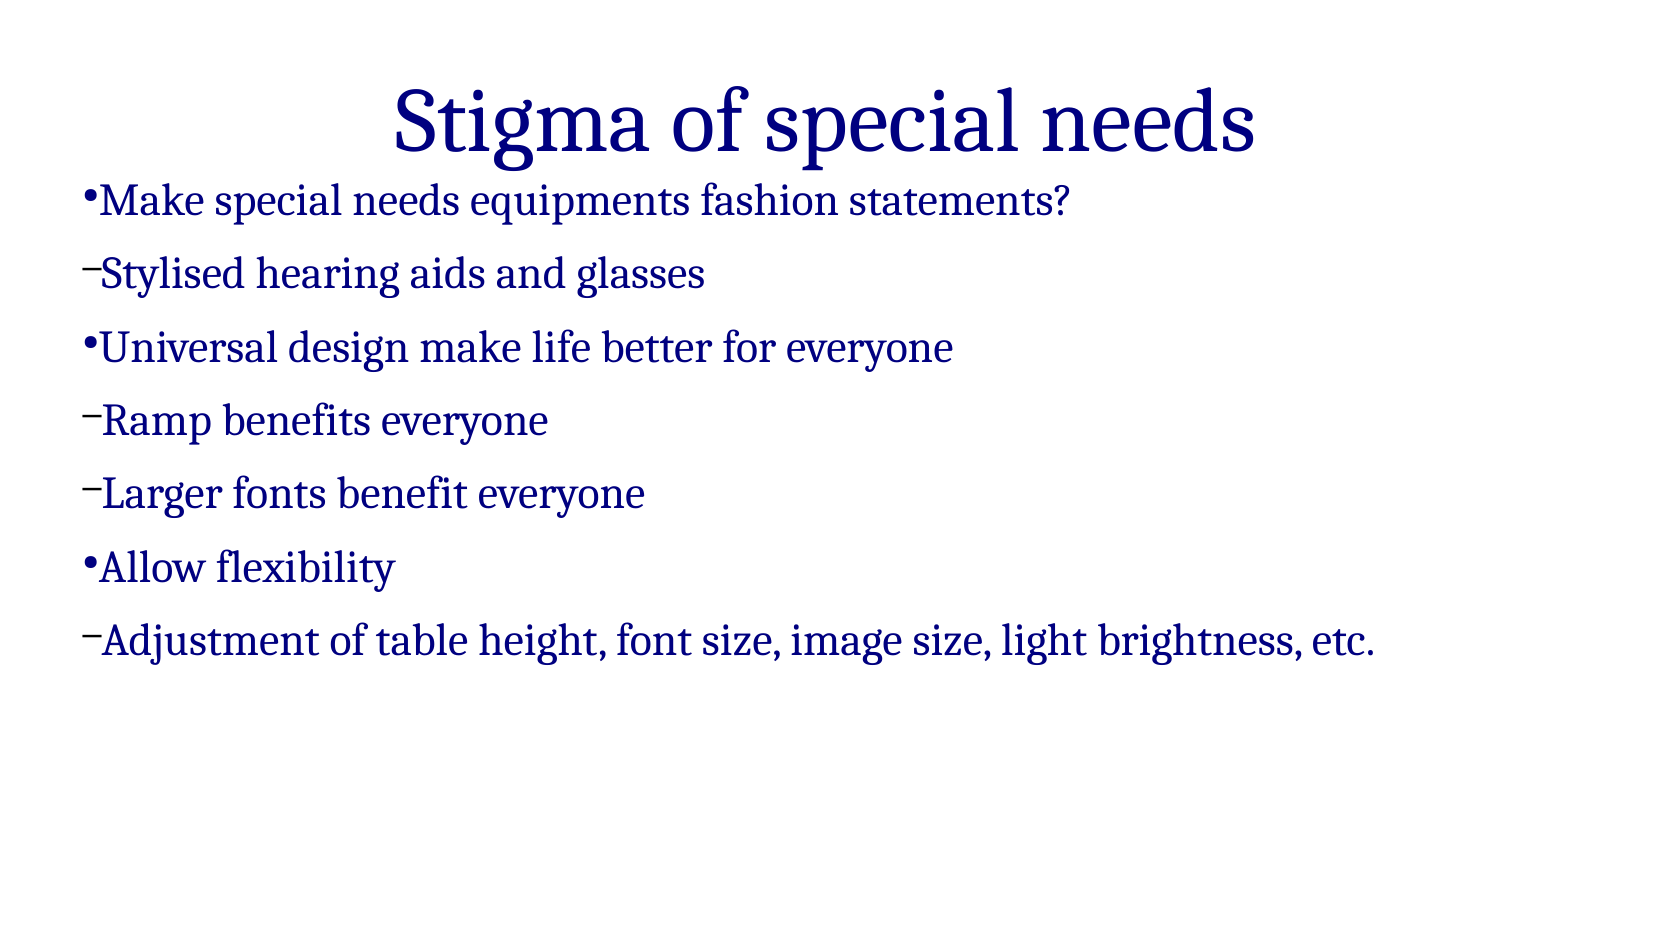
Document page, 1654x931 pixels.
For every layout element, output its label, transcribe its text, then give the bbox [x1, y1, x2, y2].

list Make special needs equipments fashion statements? Stylised hearing aids and glasses Universal design make life better for everyone Ramp benefits everyone Larger fonts benefit everyone Allow flexibility Adjustment of table height, font size, image size, light brightness, etc. [82, 180, 1571, 720]
title Stigma of special needs [82, 37, 1571, 180]
